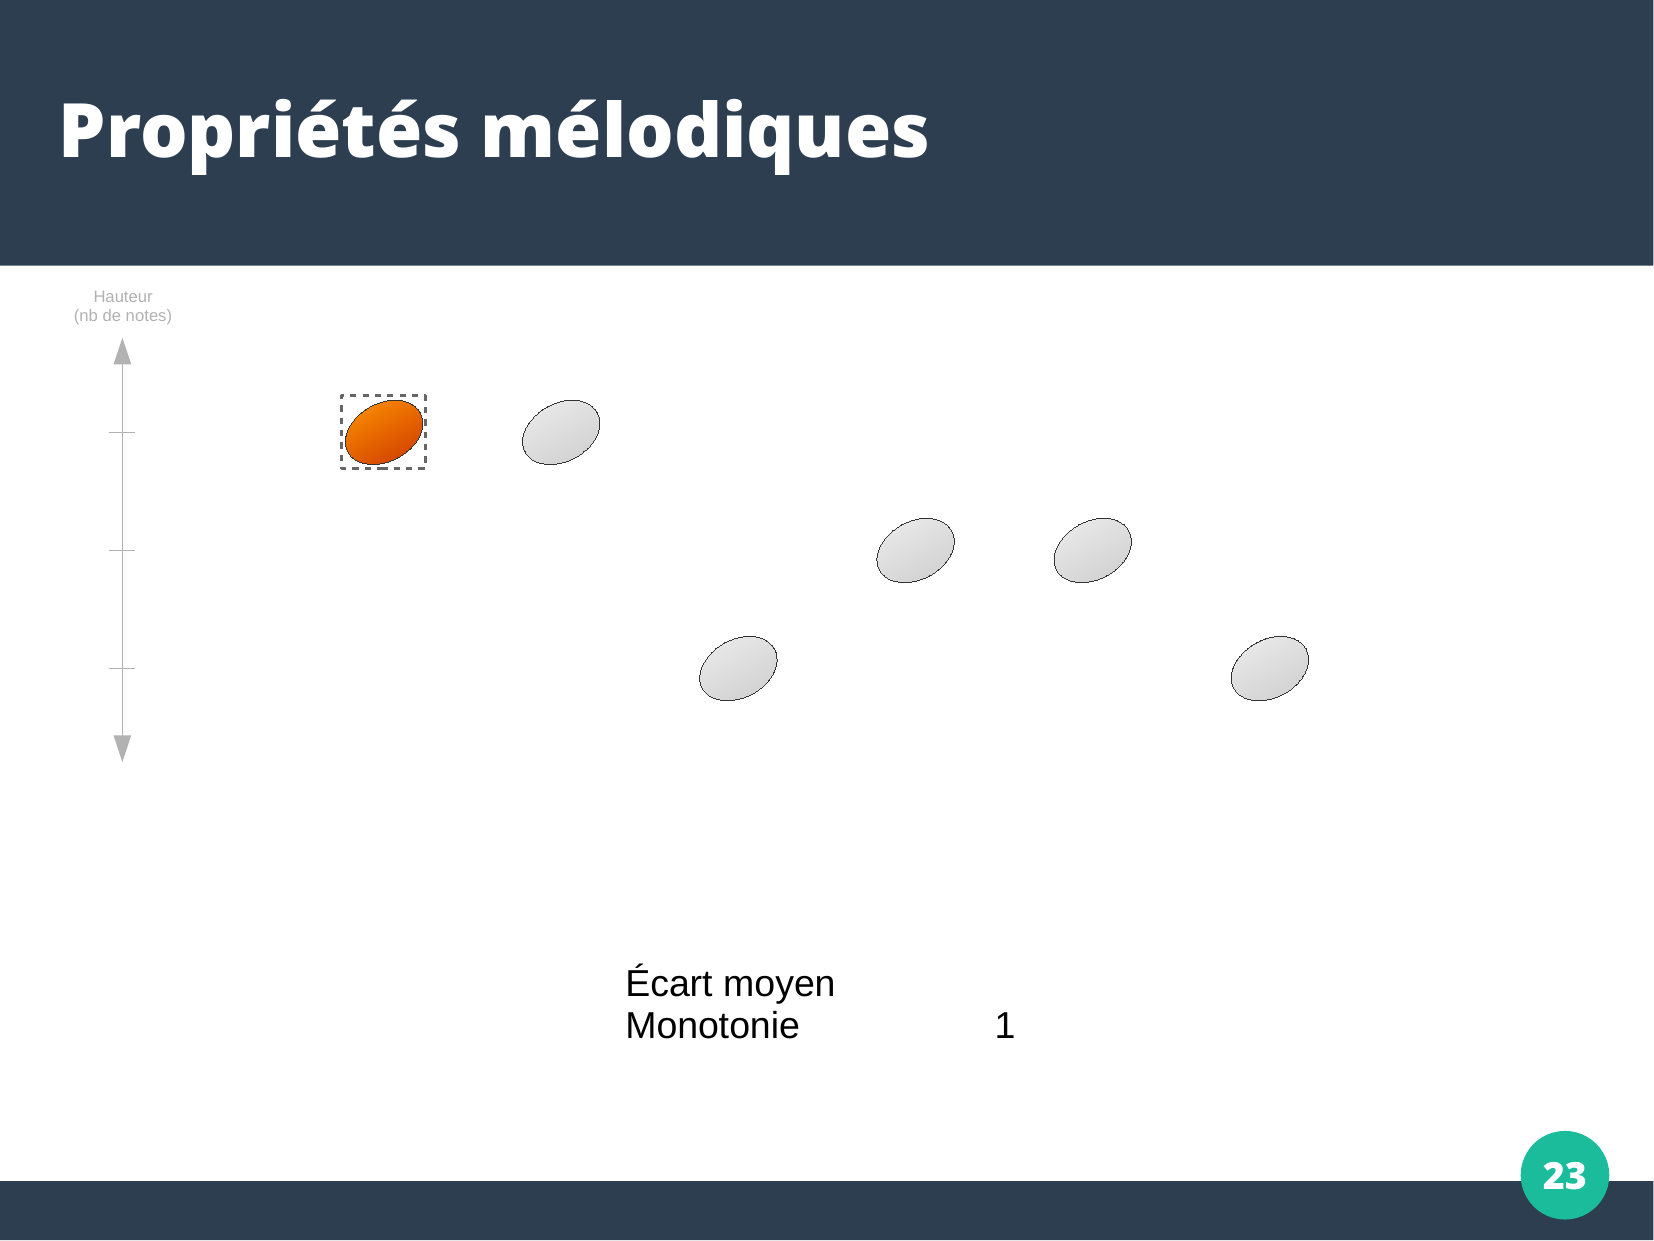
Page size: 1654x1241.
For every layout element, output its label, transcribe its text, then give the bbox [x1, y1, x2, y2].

text_box [345, 400, 423, 465]
text_box [522, 400, 600, 465]
text_box [699, 636, 778, 701]
text_box Hauteur (nb de notes) [46, 280, 200, 333]
text_box [1054, 518, 1132, 583]
text_box Écart moyen Monotonie 1 [610, 955, 1043, 1055]
text_box [876, 518, 955, 583]
text_box [1231, 636, 1309, 701]
title Propriétés mélodiques [59, 49, 1595, 207]
